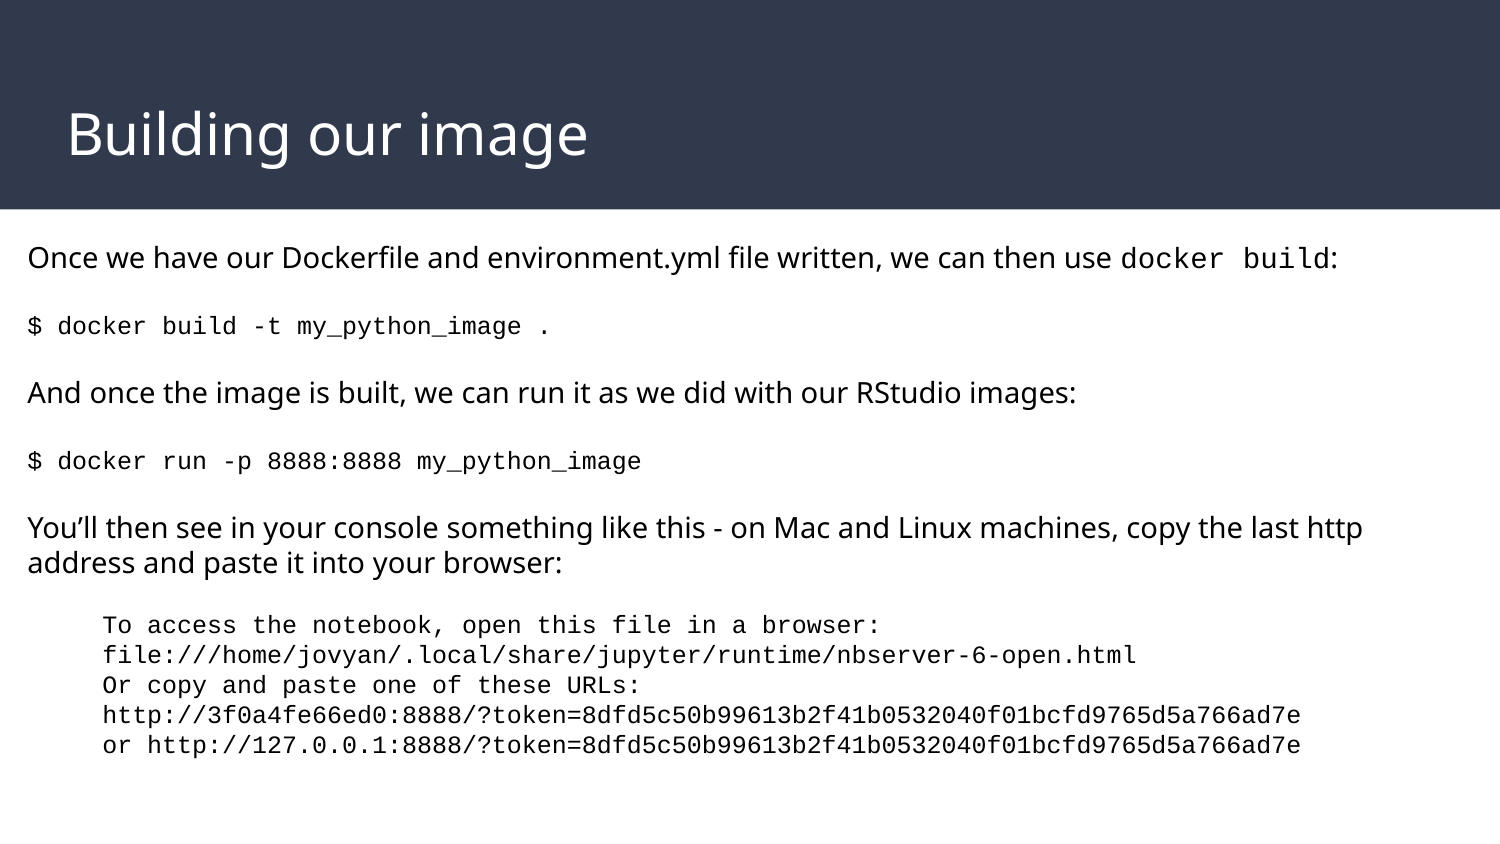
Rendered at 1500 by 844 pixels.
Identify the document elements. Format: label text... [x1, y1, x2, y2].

title Building our image [51, 82, 1449, 185]
text_box Once we have our Dockerfile and environment.yml file written, we can then use docker build: $ docker build -t my_python_image . And once the image is built, we can run it as we did with our RStudio images: $ docker run -p 8888:8888 my_python_image You’ll then see in your console something like this - on Mac and Linux machines, copy the last http address and paste it into your browser: To access the notebook, open this file in a browser: file:///home/jovyan/.local/share/jupyter/runtime/nbserver-6-open.html Or copy and paste one of these URLs: http://3f0a4fe66ed0:8888/?token=8dfd5c50b99613b2f41b0532040f01bcfd9765d5a766ad7e or http://127.0.0.1:8888/?token=8dfd5c50b99613b2f41b0532040f01bcfd9765d5a766ad7e [12, 224, 1467, 810]
